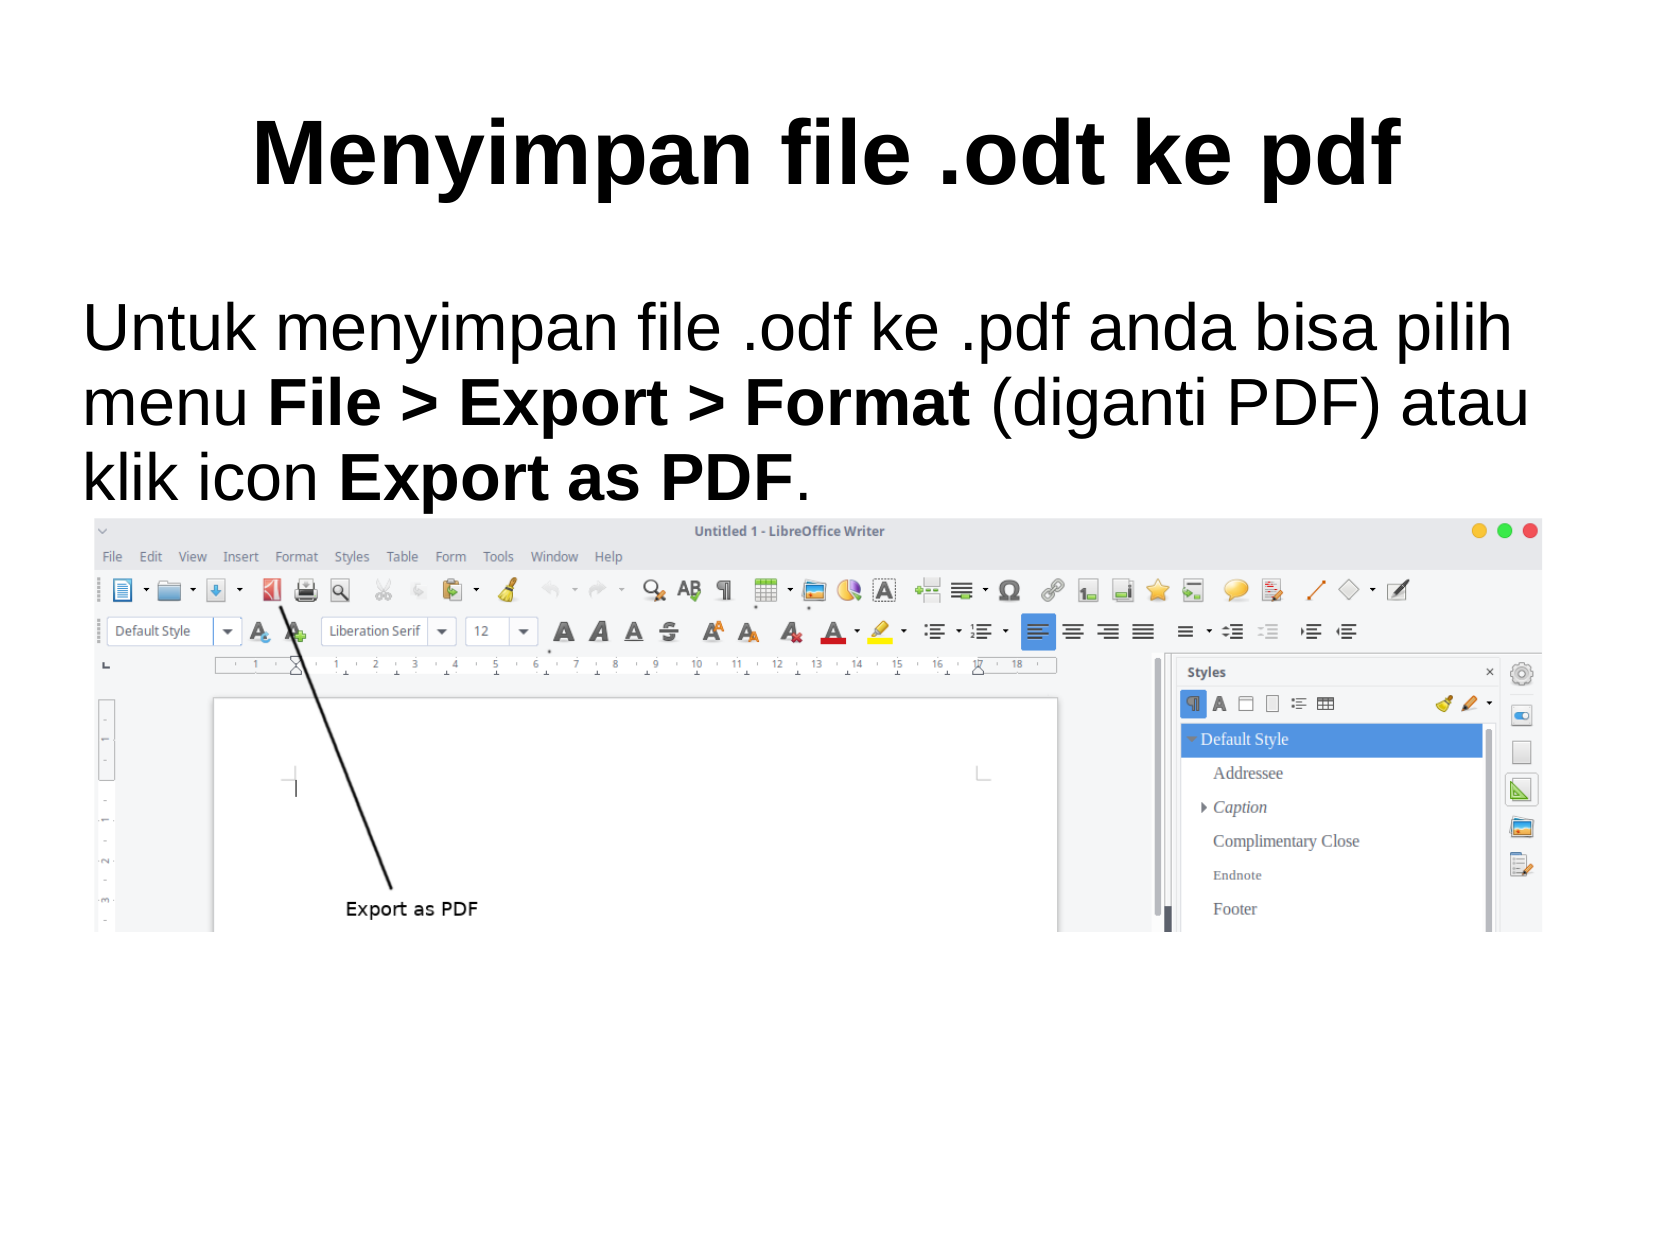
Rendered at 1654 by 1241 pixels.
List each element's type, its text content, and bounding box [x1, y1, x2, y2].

picture [94, 518, 1543, 932]
list Untuk menyimpan file .odf ke .pdf anda bisa pilih menu File > Export > Format (diganti PDF) atau klik icon Export as PDF. [82, 290, 1571, 1010]
title Menyimpan file .odt ke pdf [82, 49, 1571, 257]
